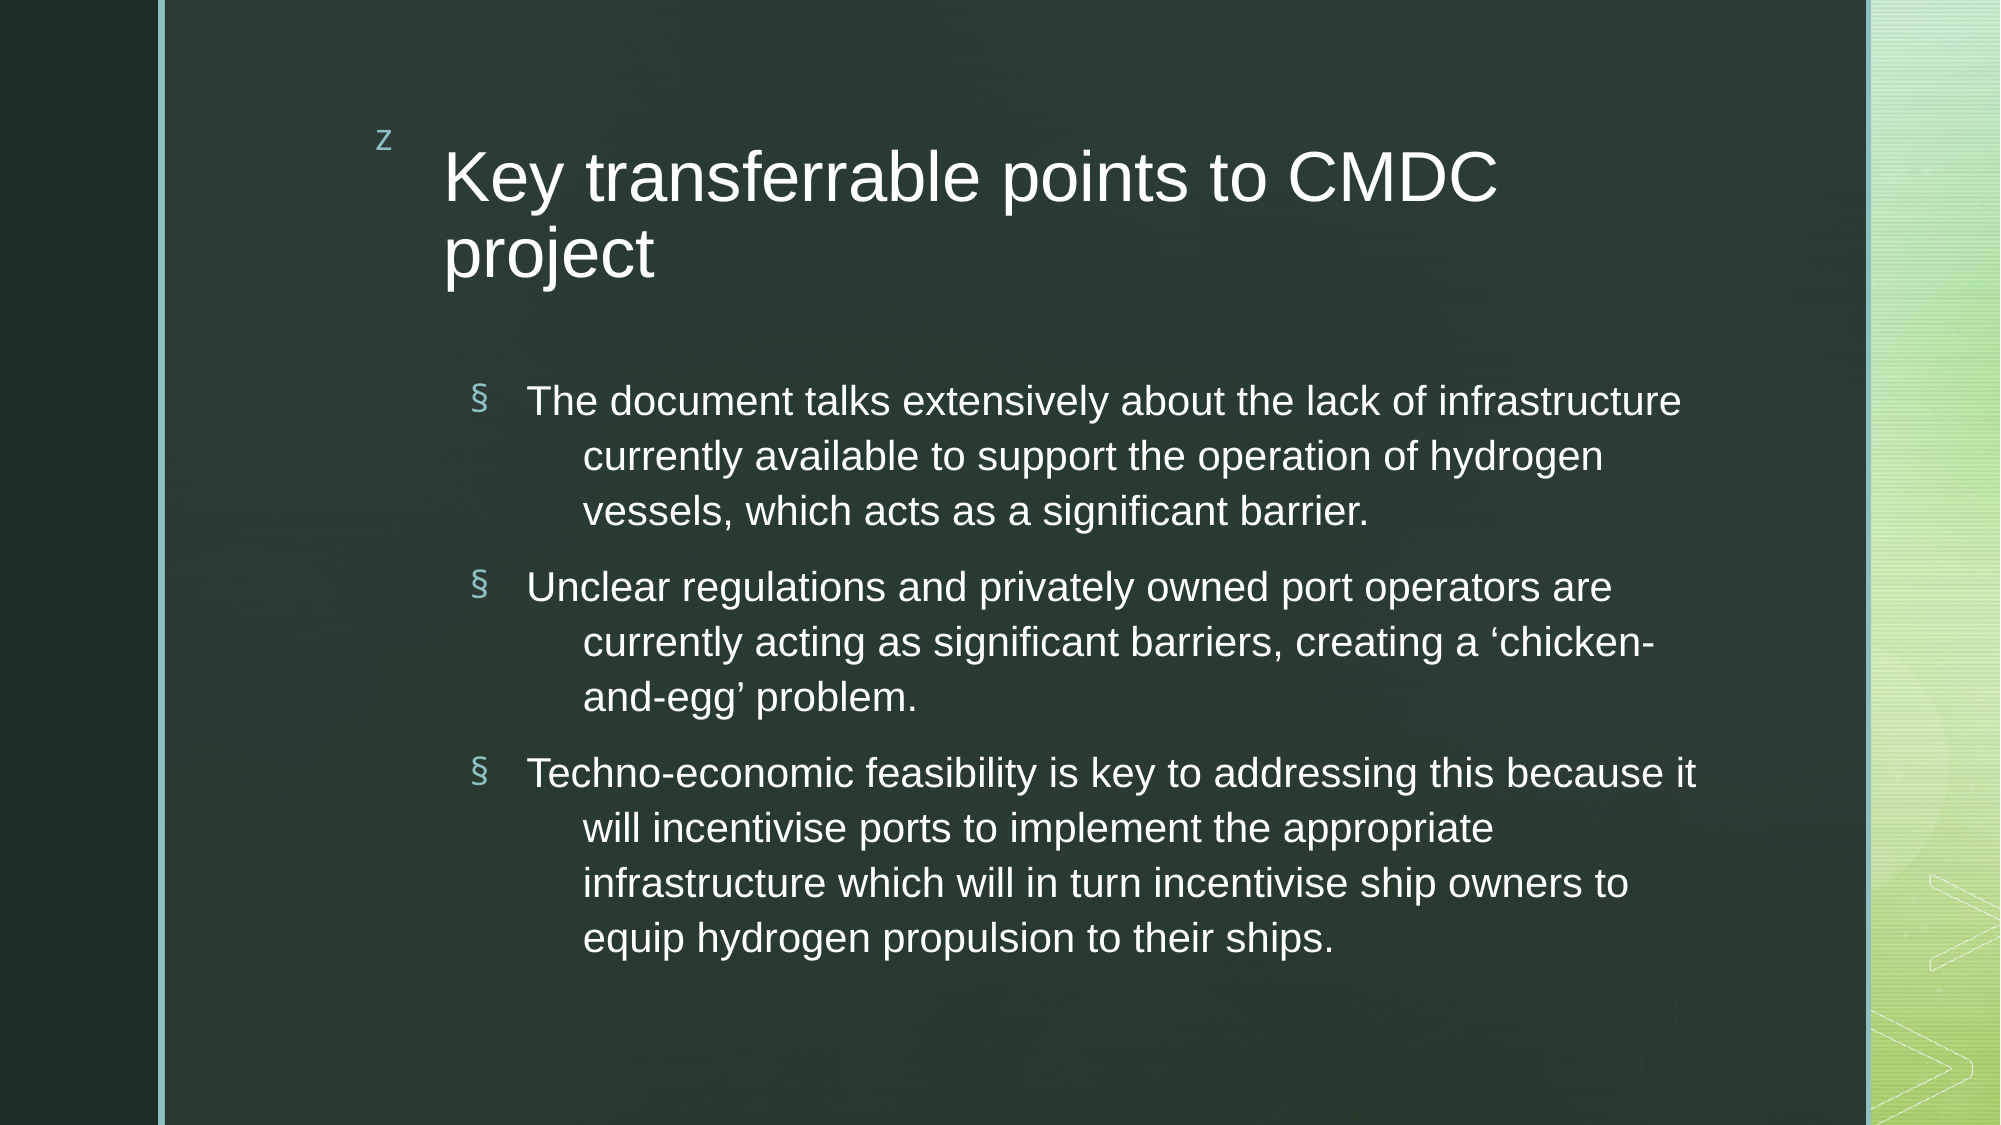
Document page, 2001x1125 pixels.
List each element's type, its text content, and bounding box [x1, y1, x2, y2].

list The document talks extensively about the lack of infrastructure currently available to support the operation of hydrogen vessels, which acts as a significant barrier. Unclear regulations and privately owned port operators are currently acting as significant barriers, creating a ‘chicken-and-egg’ problem. Techno-economic feasibility is key to addressing this because it will incentivise ports to implement the appropriate infrastructure which will in turn incentivise ship owners to equip hydrogen propulsion to their ships. [454, 336, 1734, 993]
title Key transferrable points to CMDC project [428, 132, 1734, 310]
